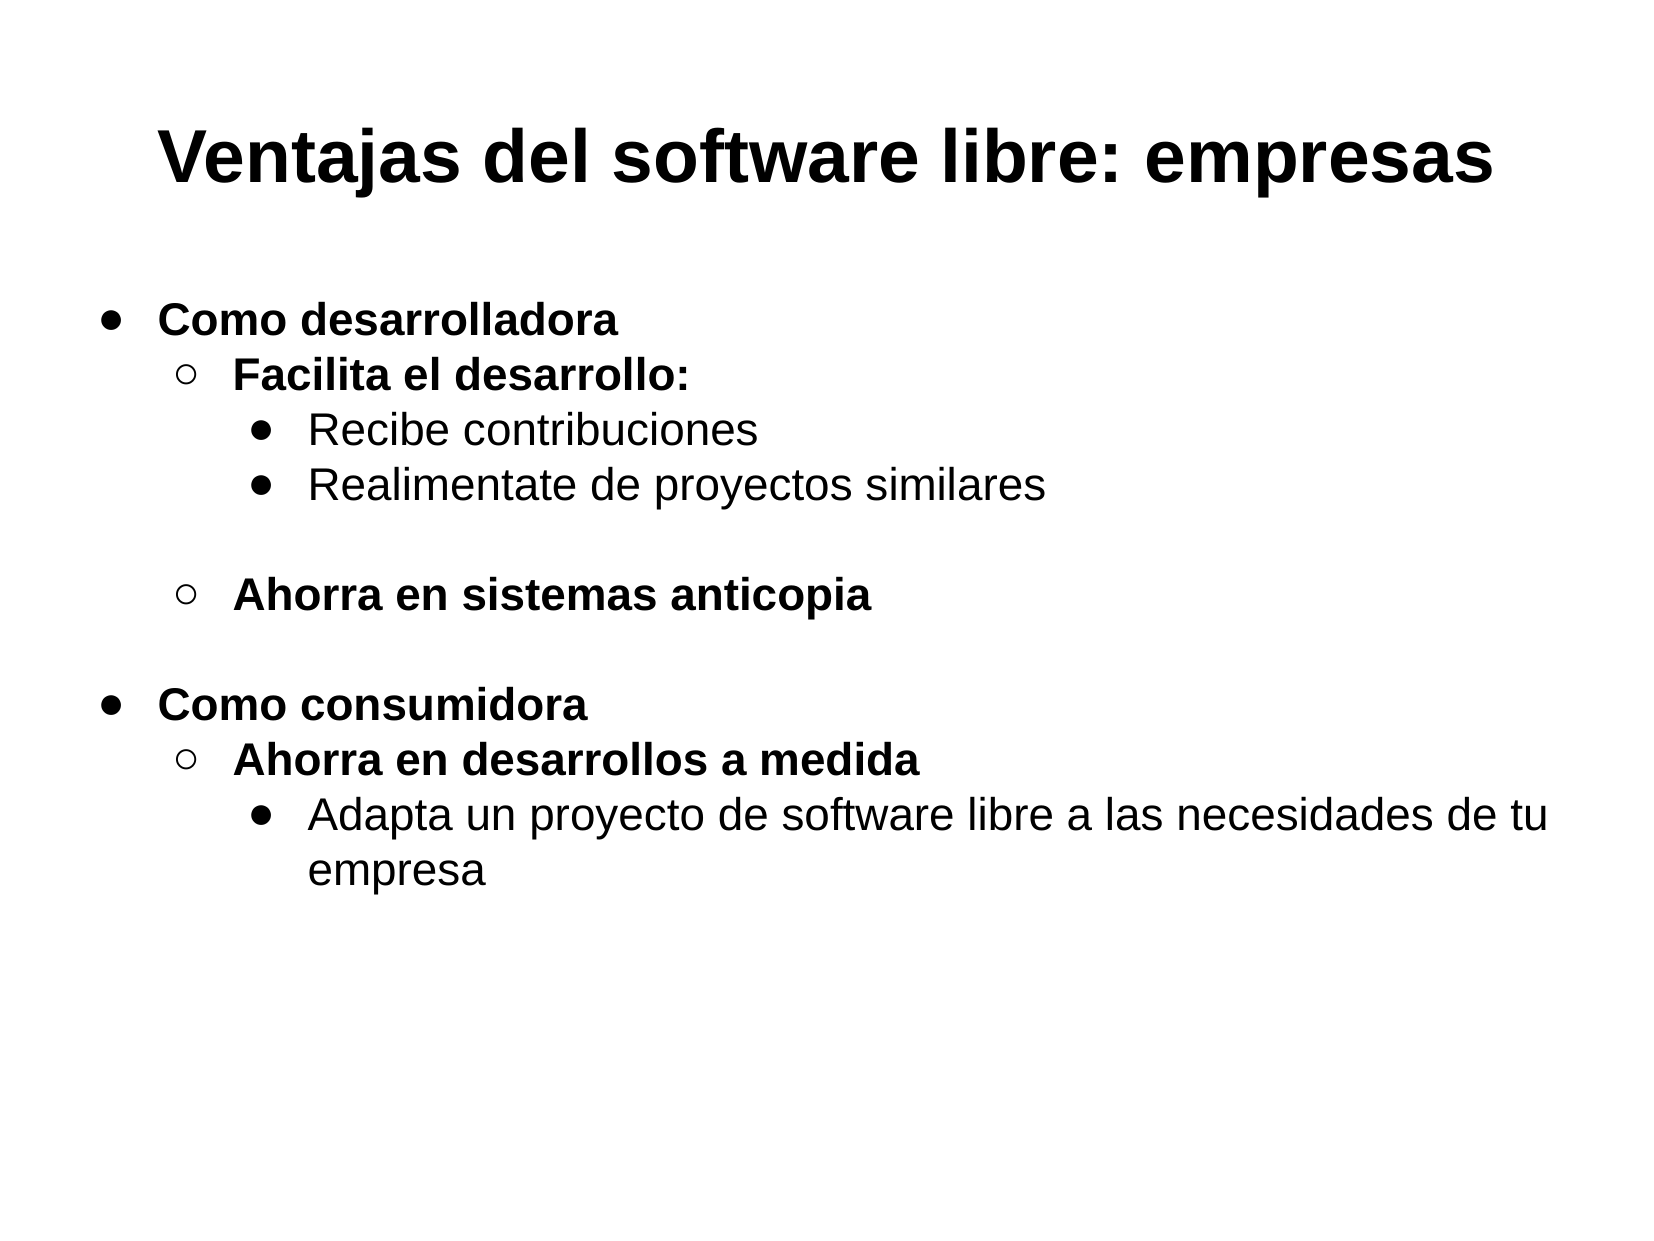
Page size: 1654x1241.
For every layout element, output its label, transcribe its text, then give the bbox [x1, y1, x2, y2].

text_box Ventajas del software libre: empresas [82, 49, 1571, 257]
text_box Como desarrolladora Facilita el desarrollo: Recibe contribuciones Realimentate de proyectos similares Ahorra en sistemas anticopia Como consumidora Ahorra en desarrollos a medida Adapta un proyecto de software libre a las necesidades de tu empresa [82, 290, 1571, 1139]
